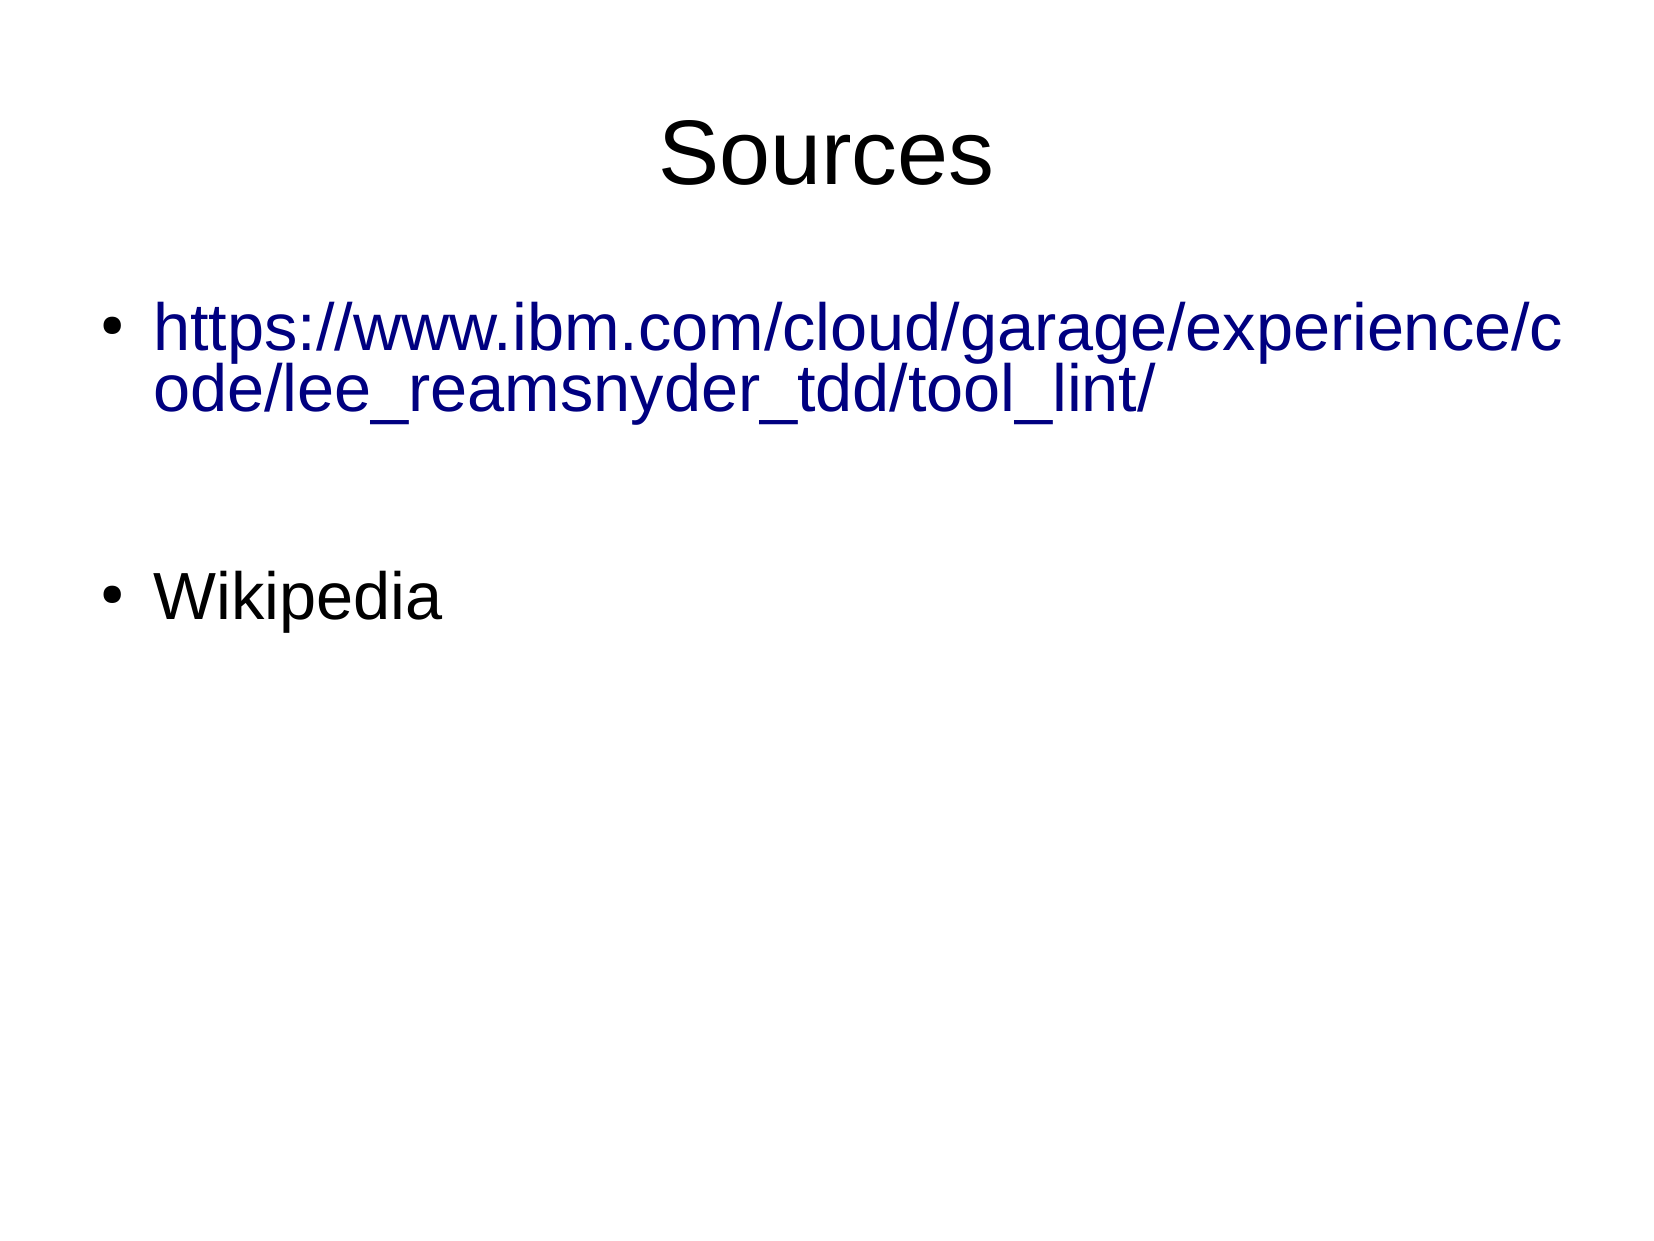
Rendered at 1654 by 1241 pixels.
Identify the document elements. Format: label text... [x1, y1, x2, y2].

list https://www.ibm.com/cloud/garage/experience/code/lee_reamsnyder_tdd/tool_lint/ Wikipedia [82, 290, 1571, 1010]
title Sources [82, 49, 1571, 257]
